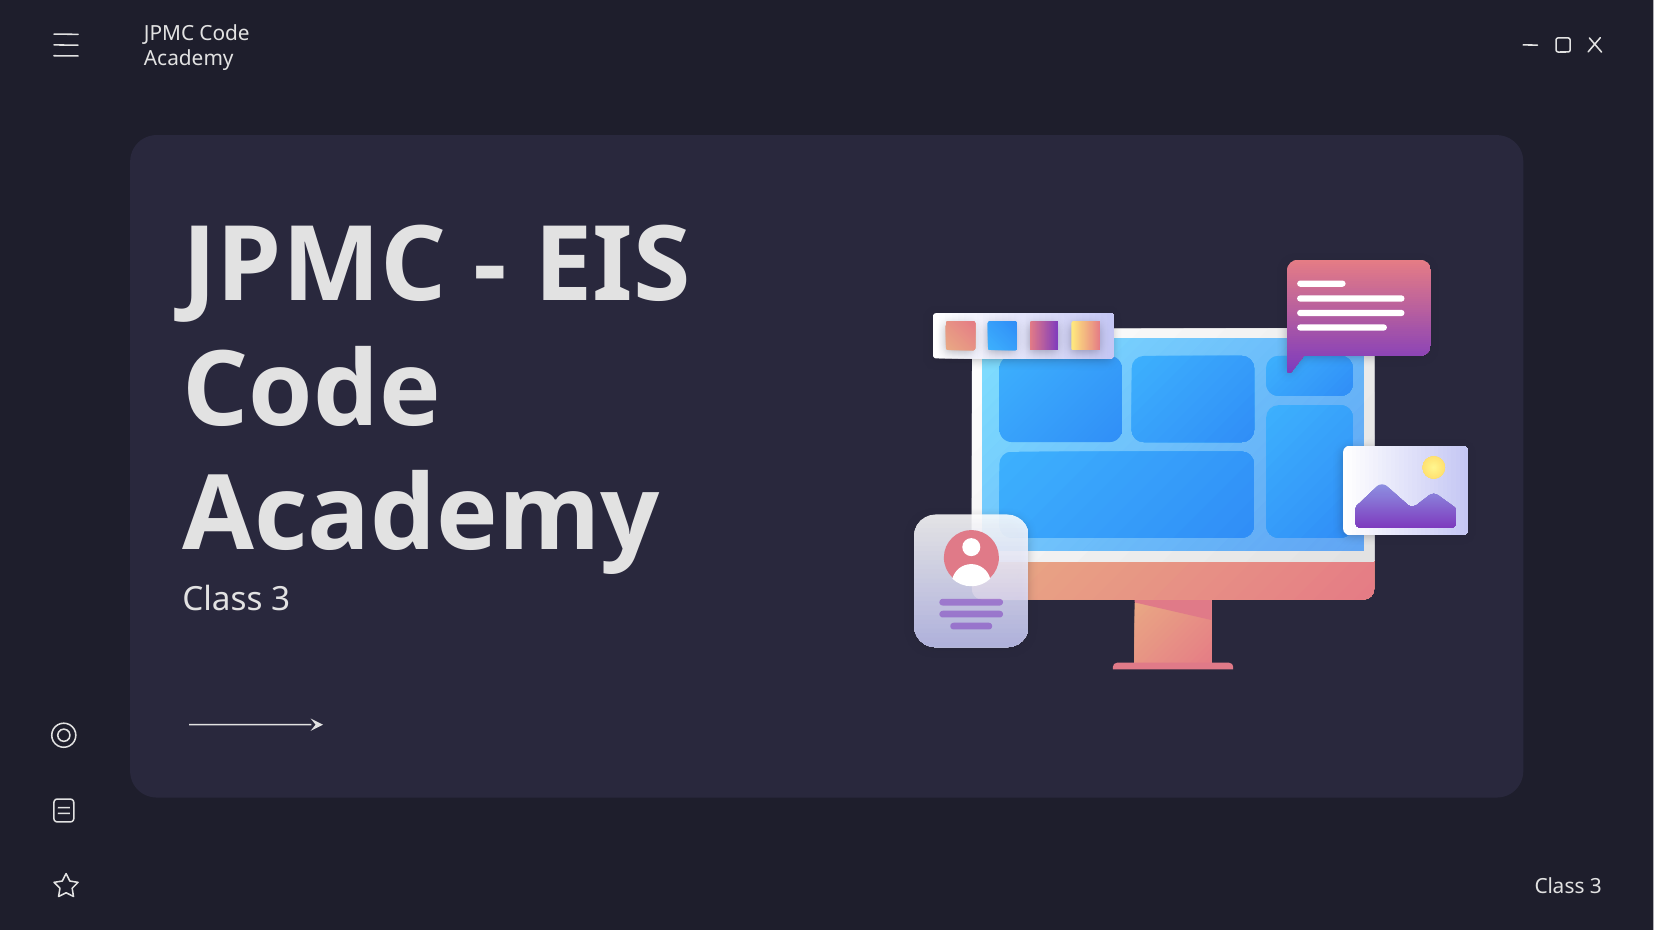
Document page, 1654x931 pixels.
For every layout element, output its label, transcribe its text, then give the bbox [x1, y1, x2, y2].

subtitle Class 3 [167, 558, 704, 636]
subtitle Class 3 [1408, 859, 1602, 911]
subtitle JPMC Code Academy [143, 19, 337, 71]
title JPMC - EIS Code Academy [167, 238, 907, 529]
text_box [914, 259, 1469, 670]
